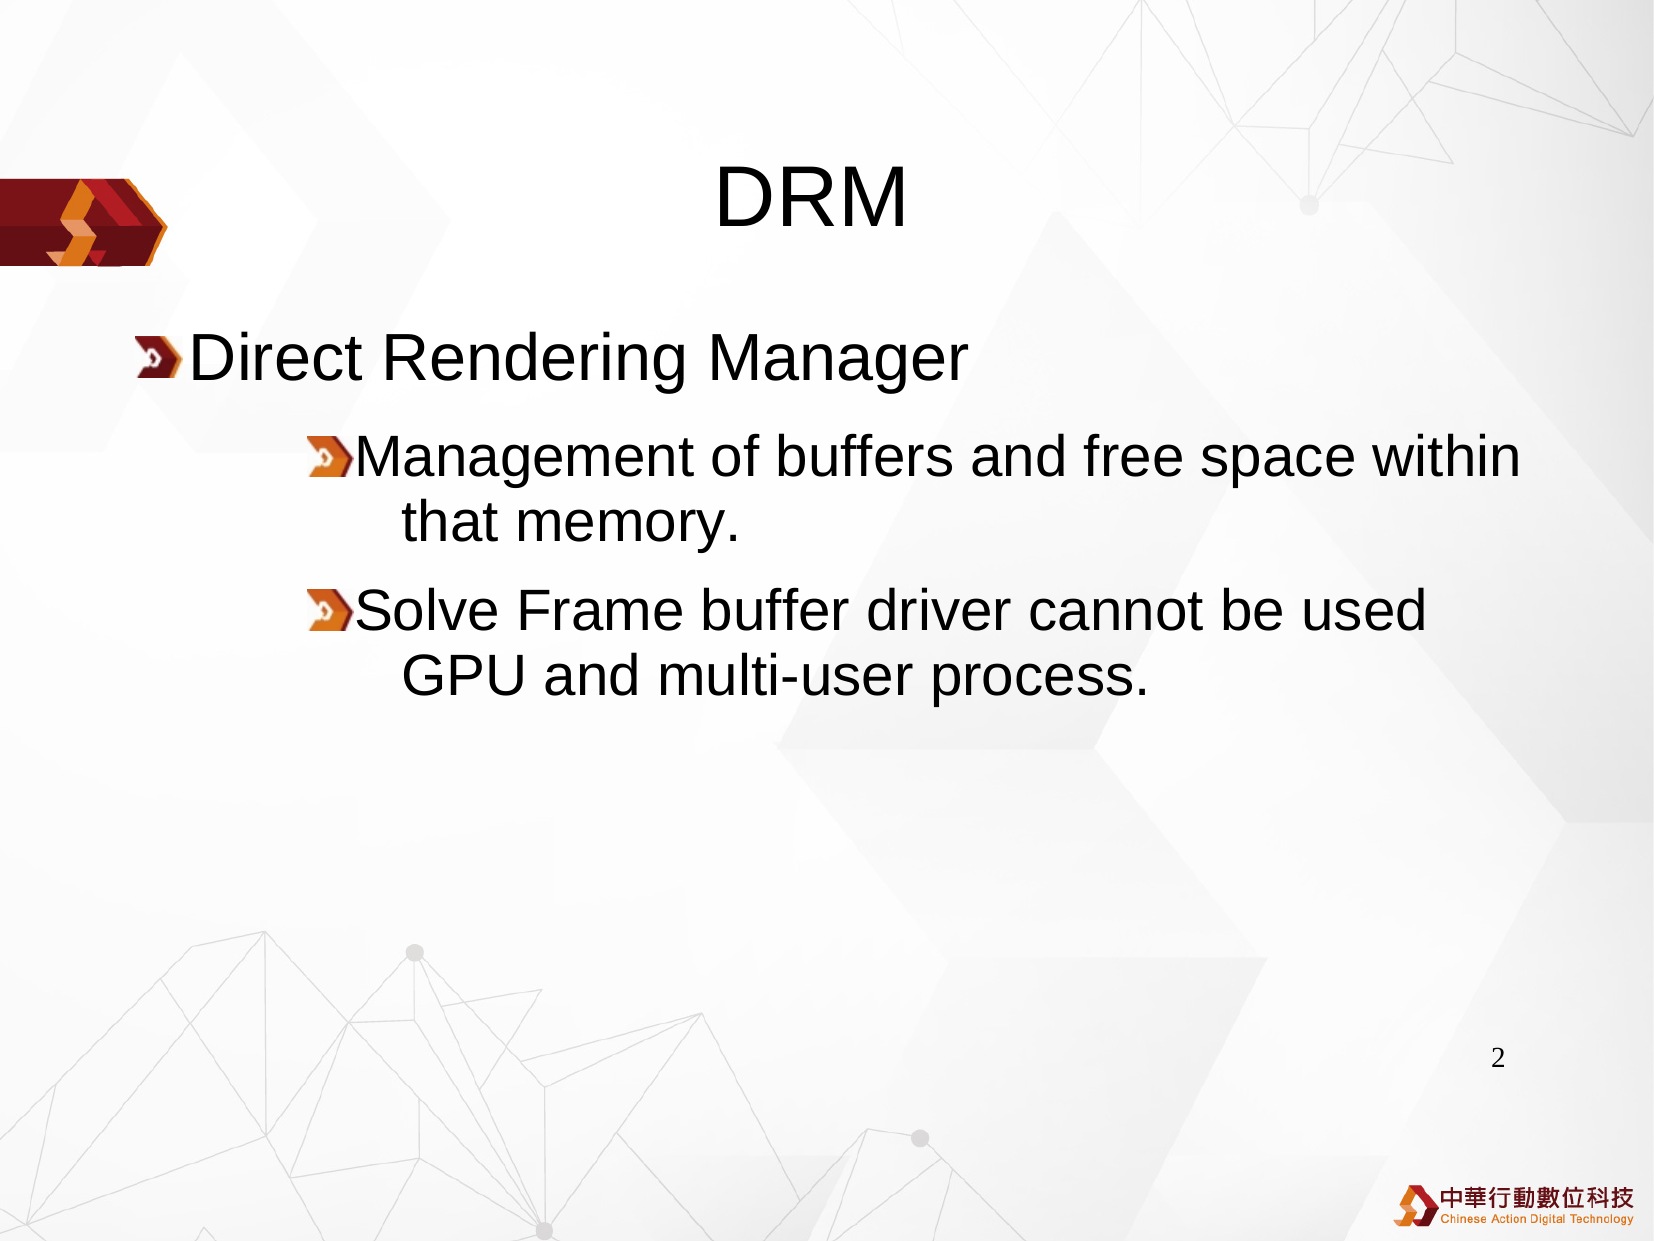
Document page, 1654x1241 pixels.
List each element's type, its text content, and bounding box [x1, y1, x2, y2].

picture [0, 0, 1654, 1241]
list Direct Rendering Manager Management of buffers and free space within that memory. Solve Frame buffer driver cannot be used GPU and multi-user process. [118, 319, 1571, 1040]
title DRM [118, 112, 1506, 281]
